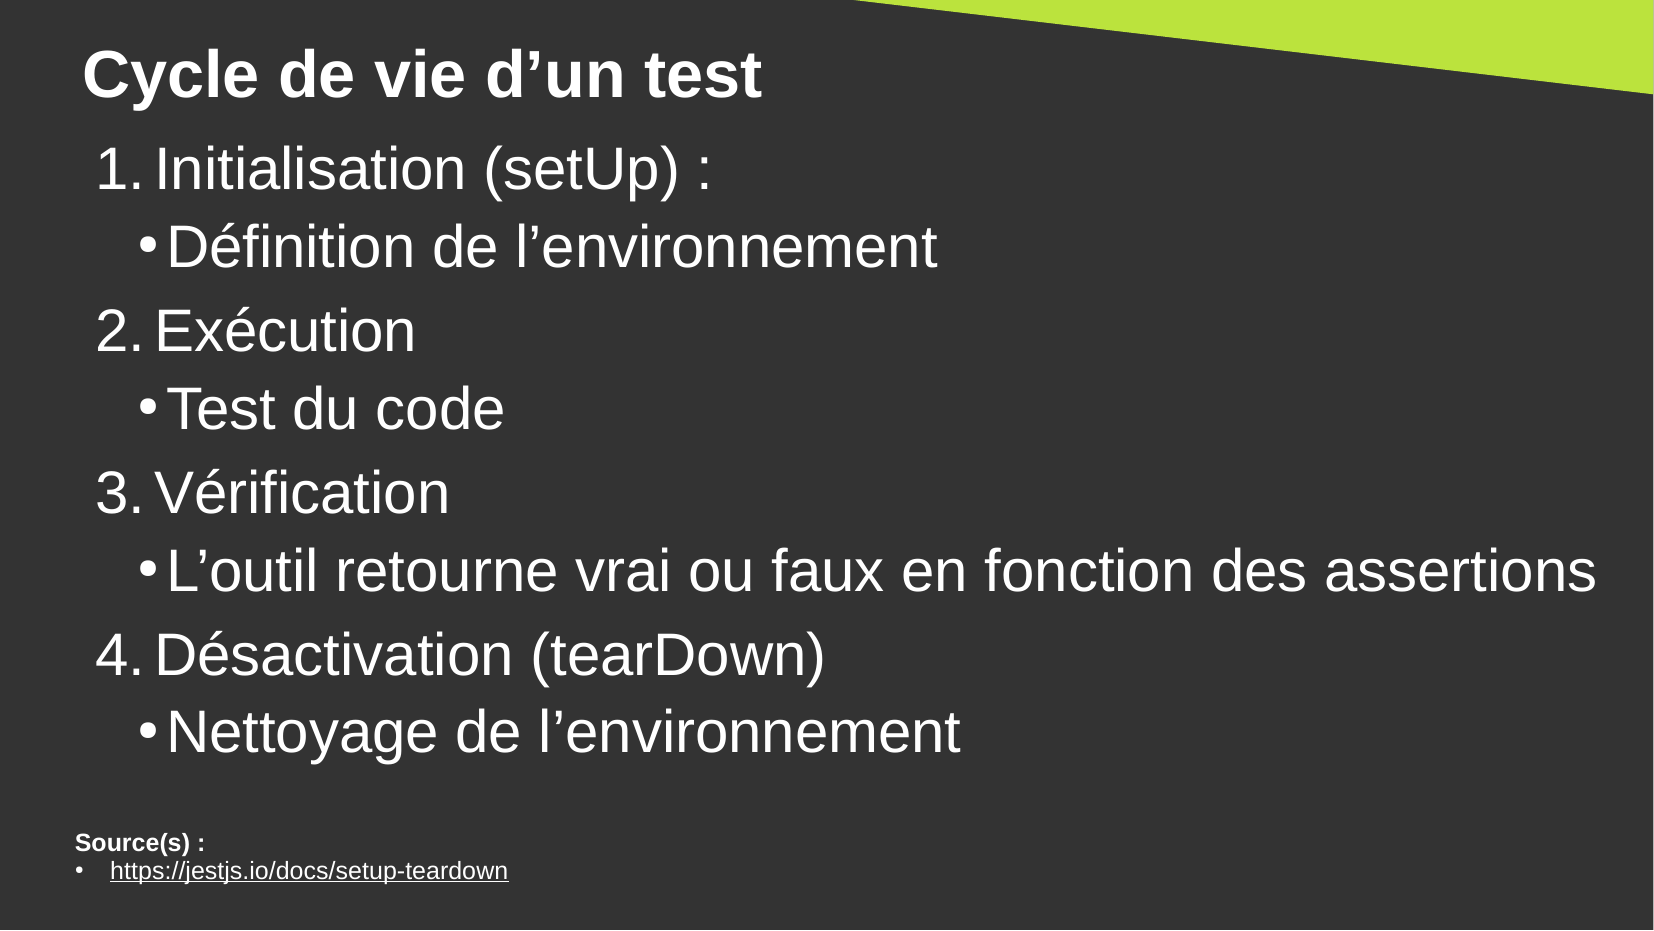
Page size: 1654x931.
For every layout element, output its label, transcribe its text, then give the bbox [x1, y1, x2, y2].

text_box [853, 0, 1654, 95]
list Initialisation (setUp) : Définition de l’environnement Exécution Test du code Vérification L’outil retourne vrai ou faux en fonction des assertions Désactivation (tearDown) Nettoyage de l’environnement [80, 135, 1619, 839]
title Cycle de vie d’un test [82, 37, 1571, 112]
text_box Source(s) : https://jestjs.io/docs/setup-teardown [60, 821, 1546, 906]
